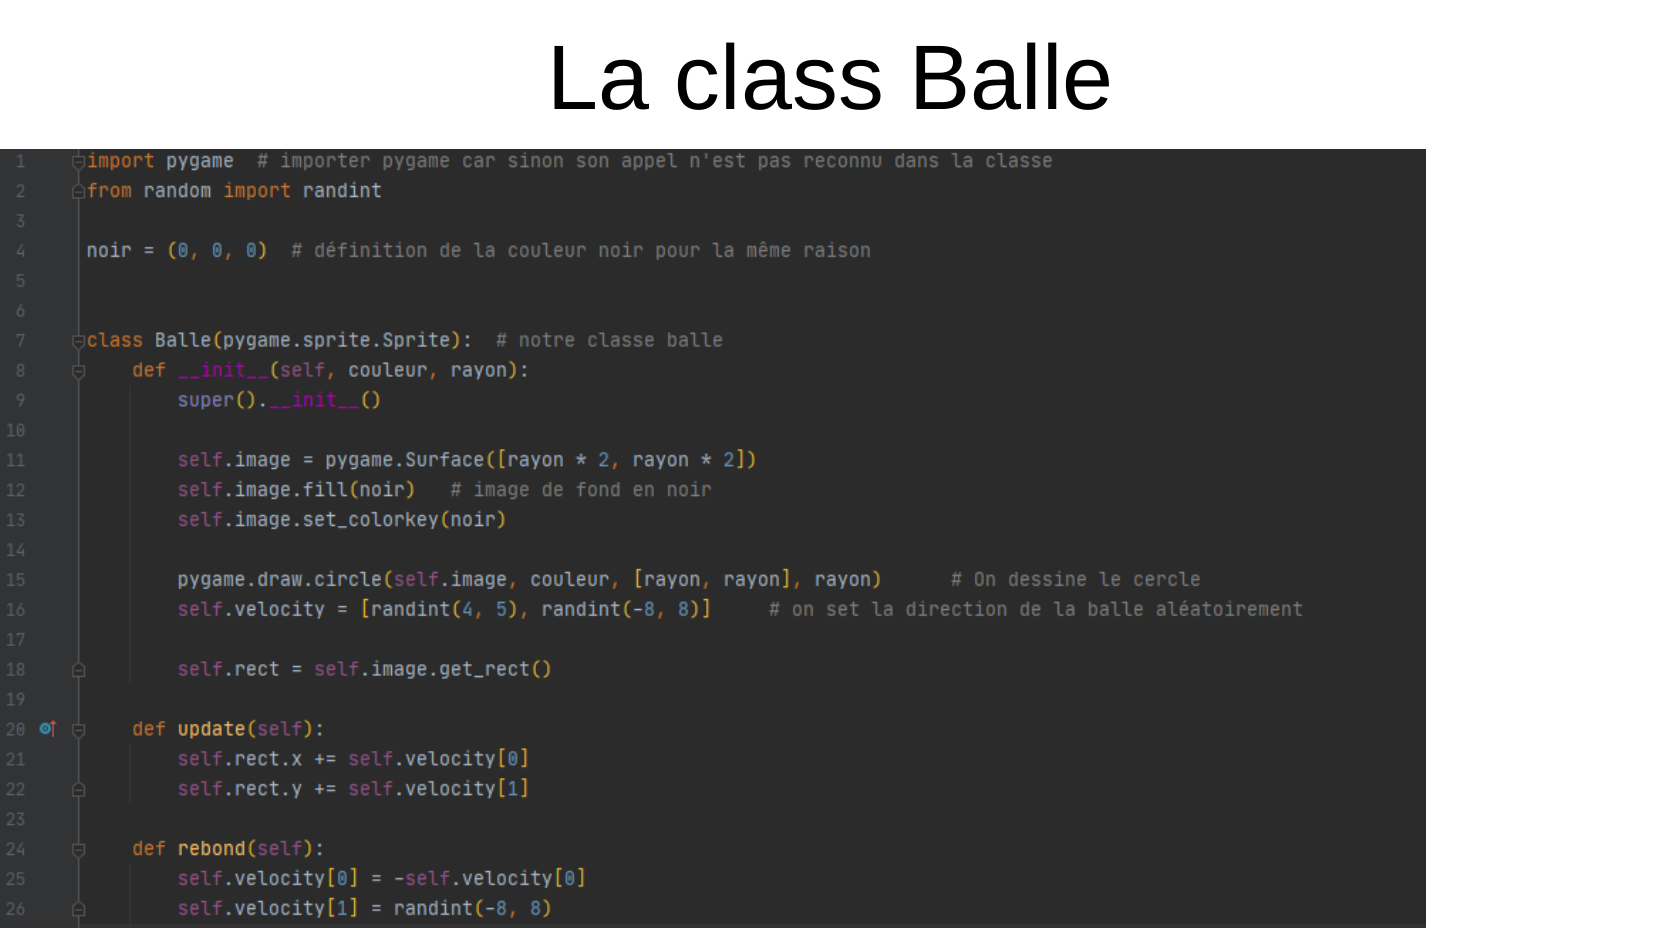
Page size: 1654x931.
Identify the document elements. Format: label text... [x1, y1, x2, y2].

picture [0, 149, 1426, 928]
title La class Balle [86, 0, 1576, 156]
